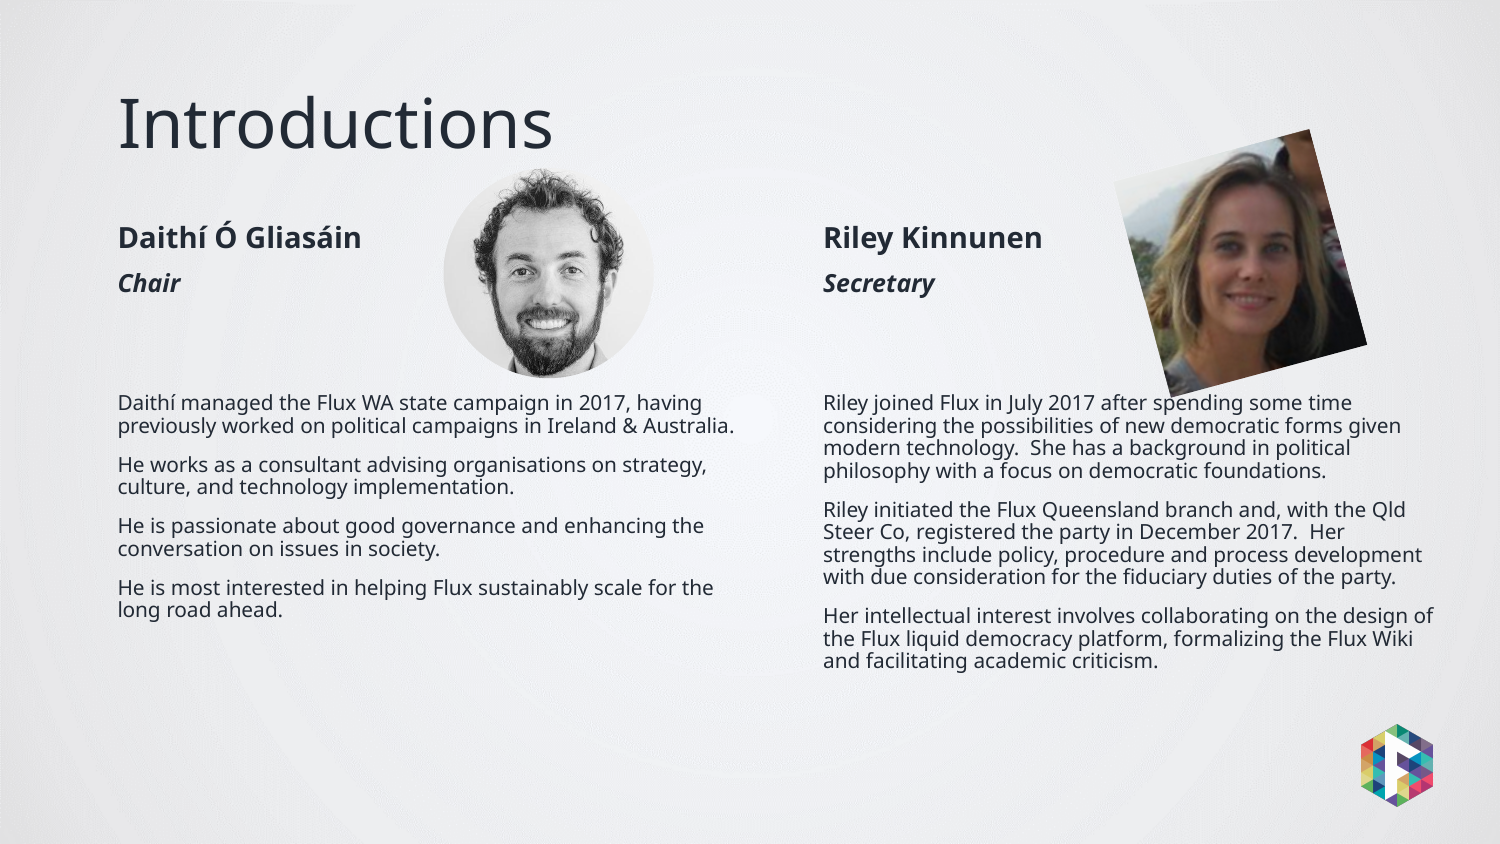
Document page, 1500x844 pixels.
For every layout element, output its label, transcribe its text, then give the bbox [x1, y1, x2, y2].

picture [0, 0, 1500, 844]
title Introductions [103, 44, 1397, 208]
text_box [443, 167, 654, 379]
list Riley Kinnunen Secretary Riley joined Flux in July 2017 after spending some time considering the possibilities of new democratic forms given modern technology. She has a background in political philosophy with a focus on democratic foundations. Riley initiated the Flux Queensland branch and, with the Qld Steer Co, registered the party in December 2017. Her strengths include policy, procedure and process development with due consideration for the fiduciary duties of the party. Her intellectual interest involves collaborating on the design of the Flux liquid democracy platform, formalizing the Flux Wiki and facilitating academic criticism. [808, 207, 1456, 742]
text_box Daithí Ó Gliasáin Chair Daithí managed the Flux WA state campaign in 2017, having previously worked on political campaigns in Ireland & Australia. He works as a consultant advising organisations on strategy, culture, and technology implementation. He is passionate about good governance and enhancing the conversation on issues in society. He is most interested in helping Flux sustainably scale for the long road ahead. [102, 207, 750, 742]
